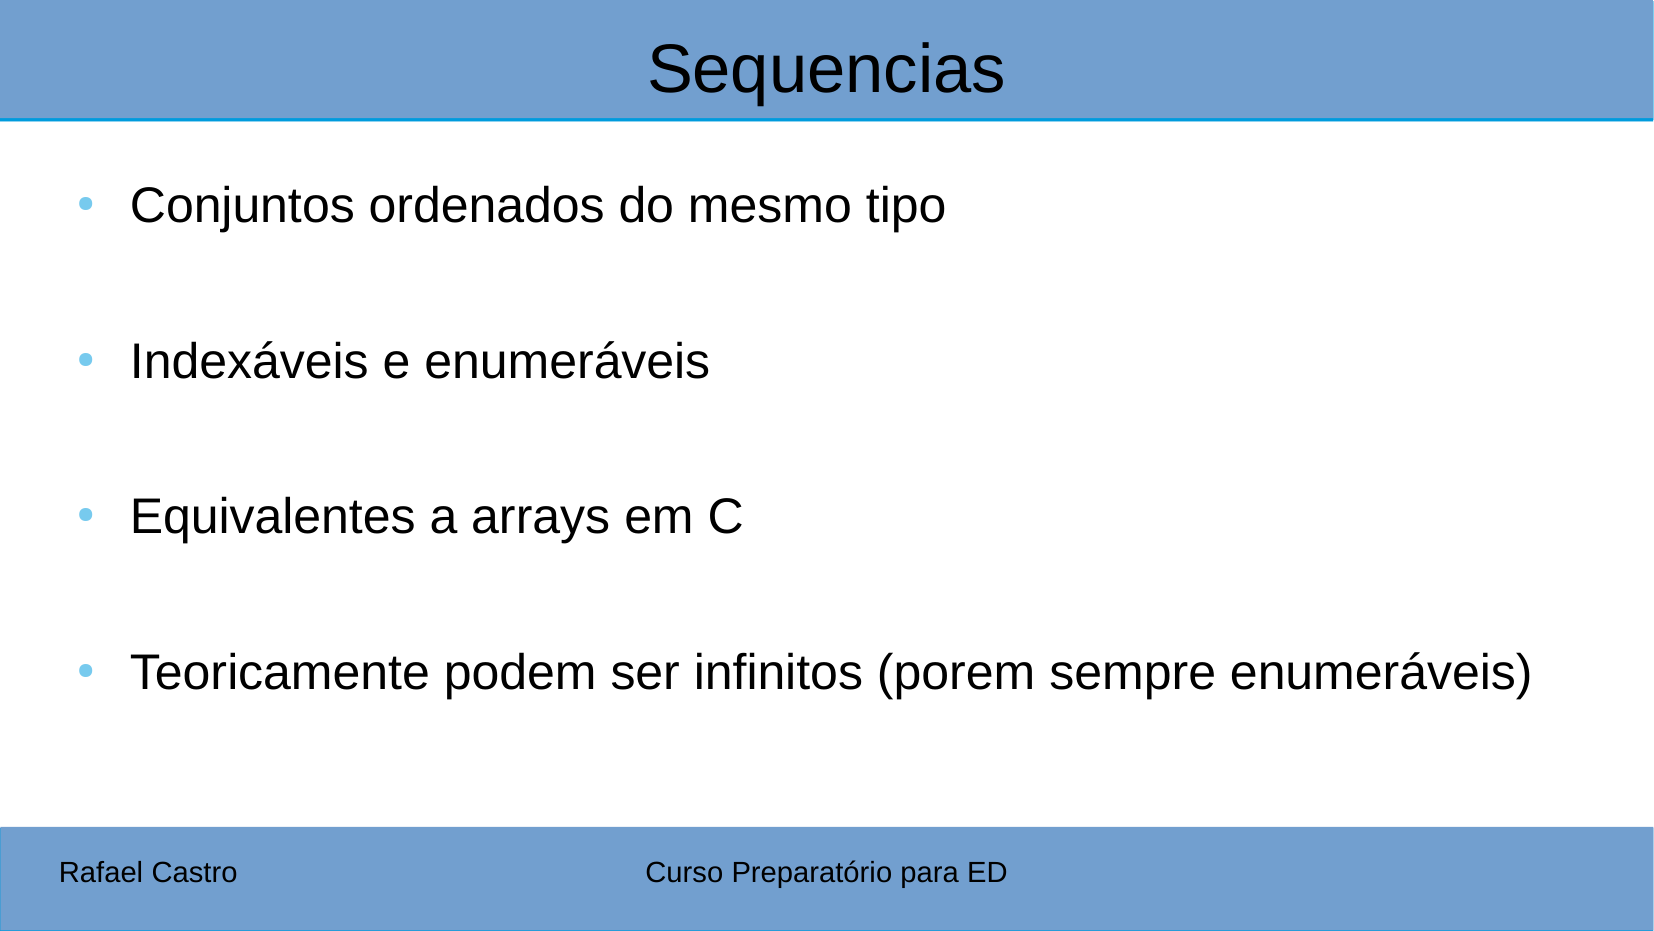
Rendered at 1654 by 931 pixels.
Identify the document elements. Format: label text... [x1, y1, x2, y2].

list Conjuntos ordenados do mesmo tipo Indexáveis e enumeráveis Equivalentes a arrays em C Teoricamente podem ser infinitos (porem sempre enumeráveis) [59, 177, 1595, 768]
title Sequencias [59, 29, 1595, 108]
